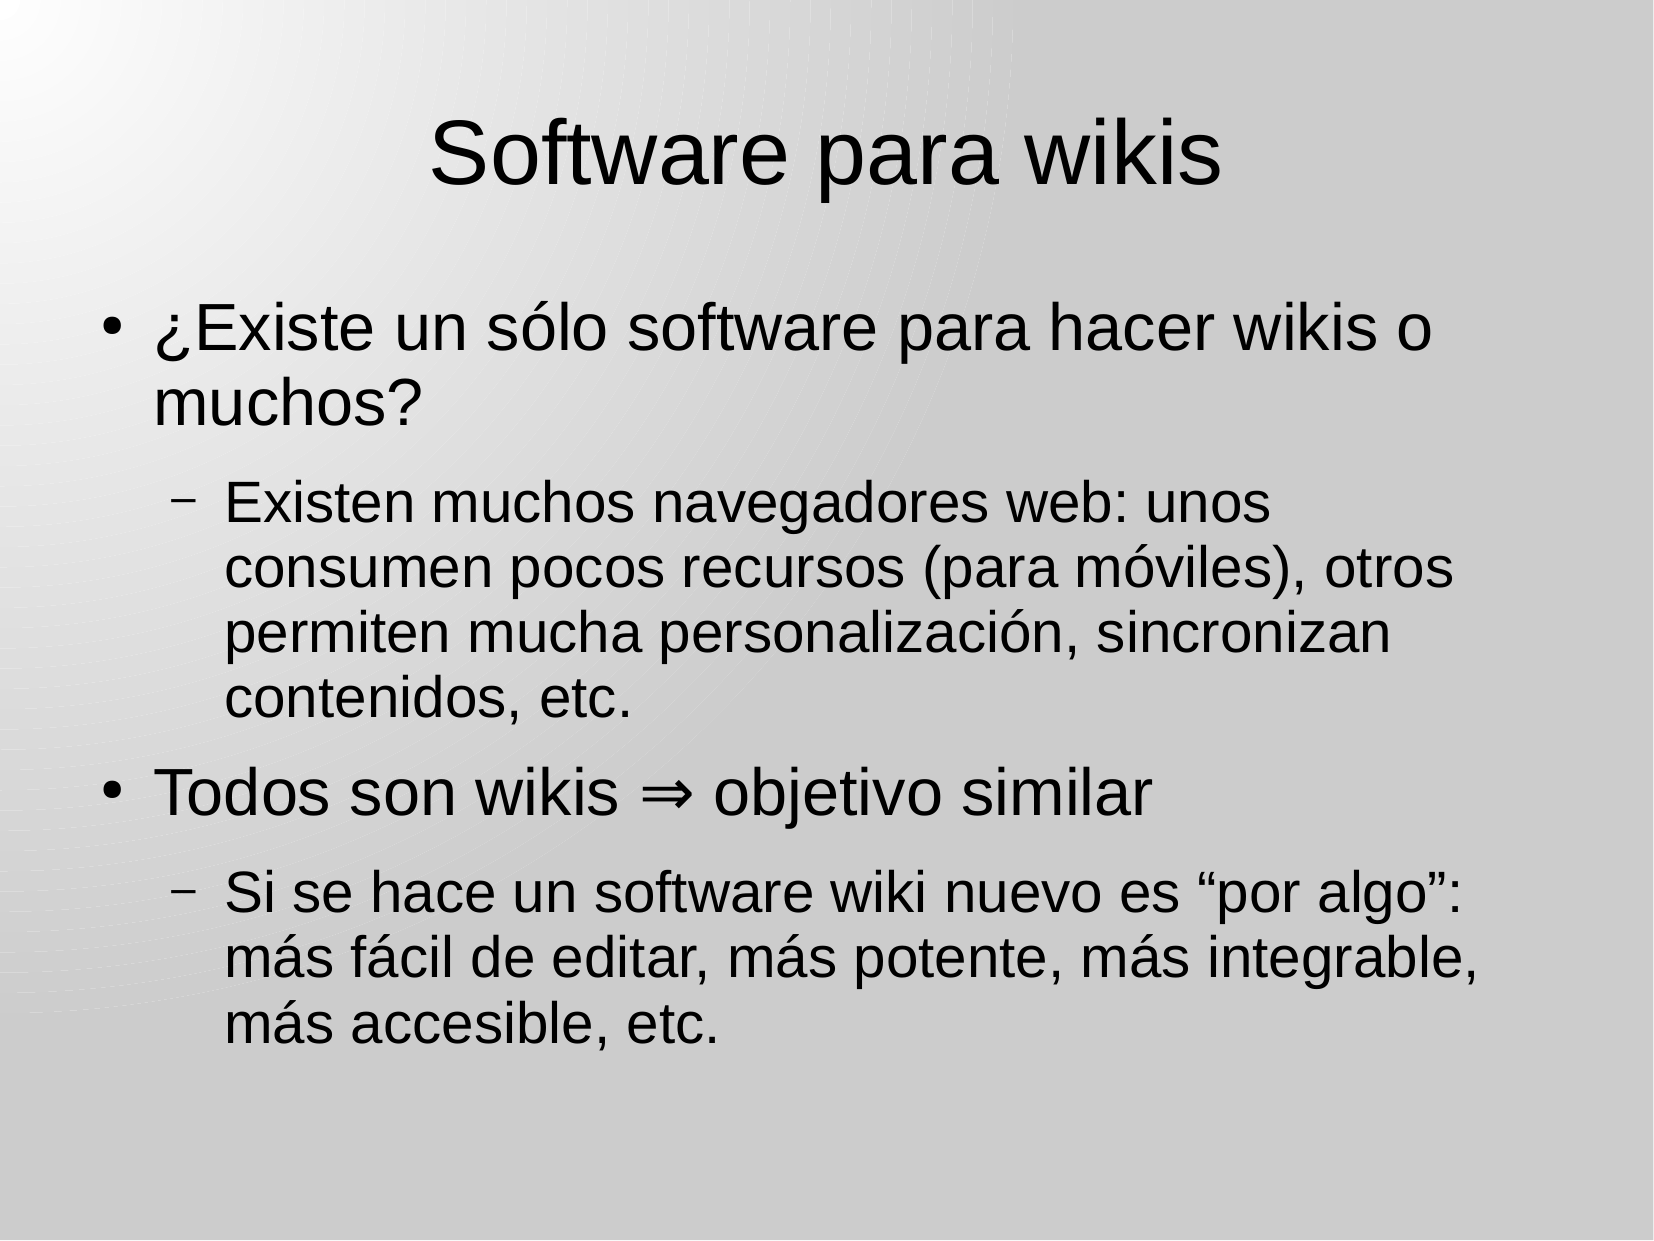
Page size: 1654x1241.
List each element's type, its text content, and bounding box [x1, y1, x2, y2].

title Software para wikis [82, 49, 1571, 257]
list ¿Existe un sólo software para hacer wikis o muchos? Existen muchos navegadores web: unos consumen pocos recursos (para móviles), otros permiten mucha personalización, sincronizan contenidos, etc. Todos son wikis ⇒ objetivo similar Si se hace un software wiki nuevo es “por algo”: más fácil de editar, más potente, más integrable, más accesible, etc. [82, 290, 1538, 1109]
